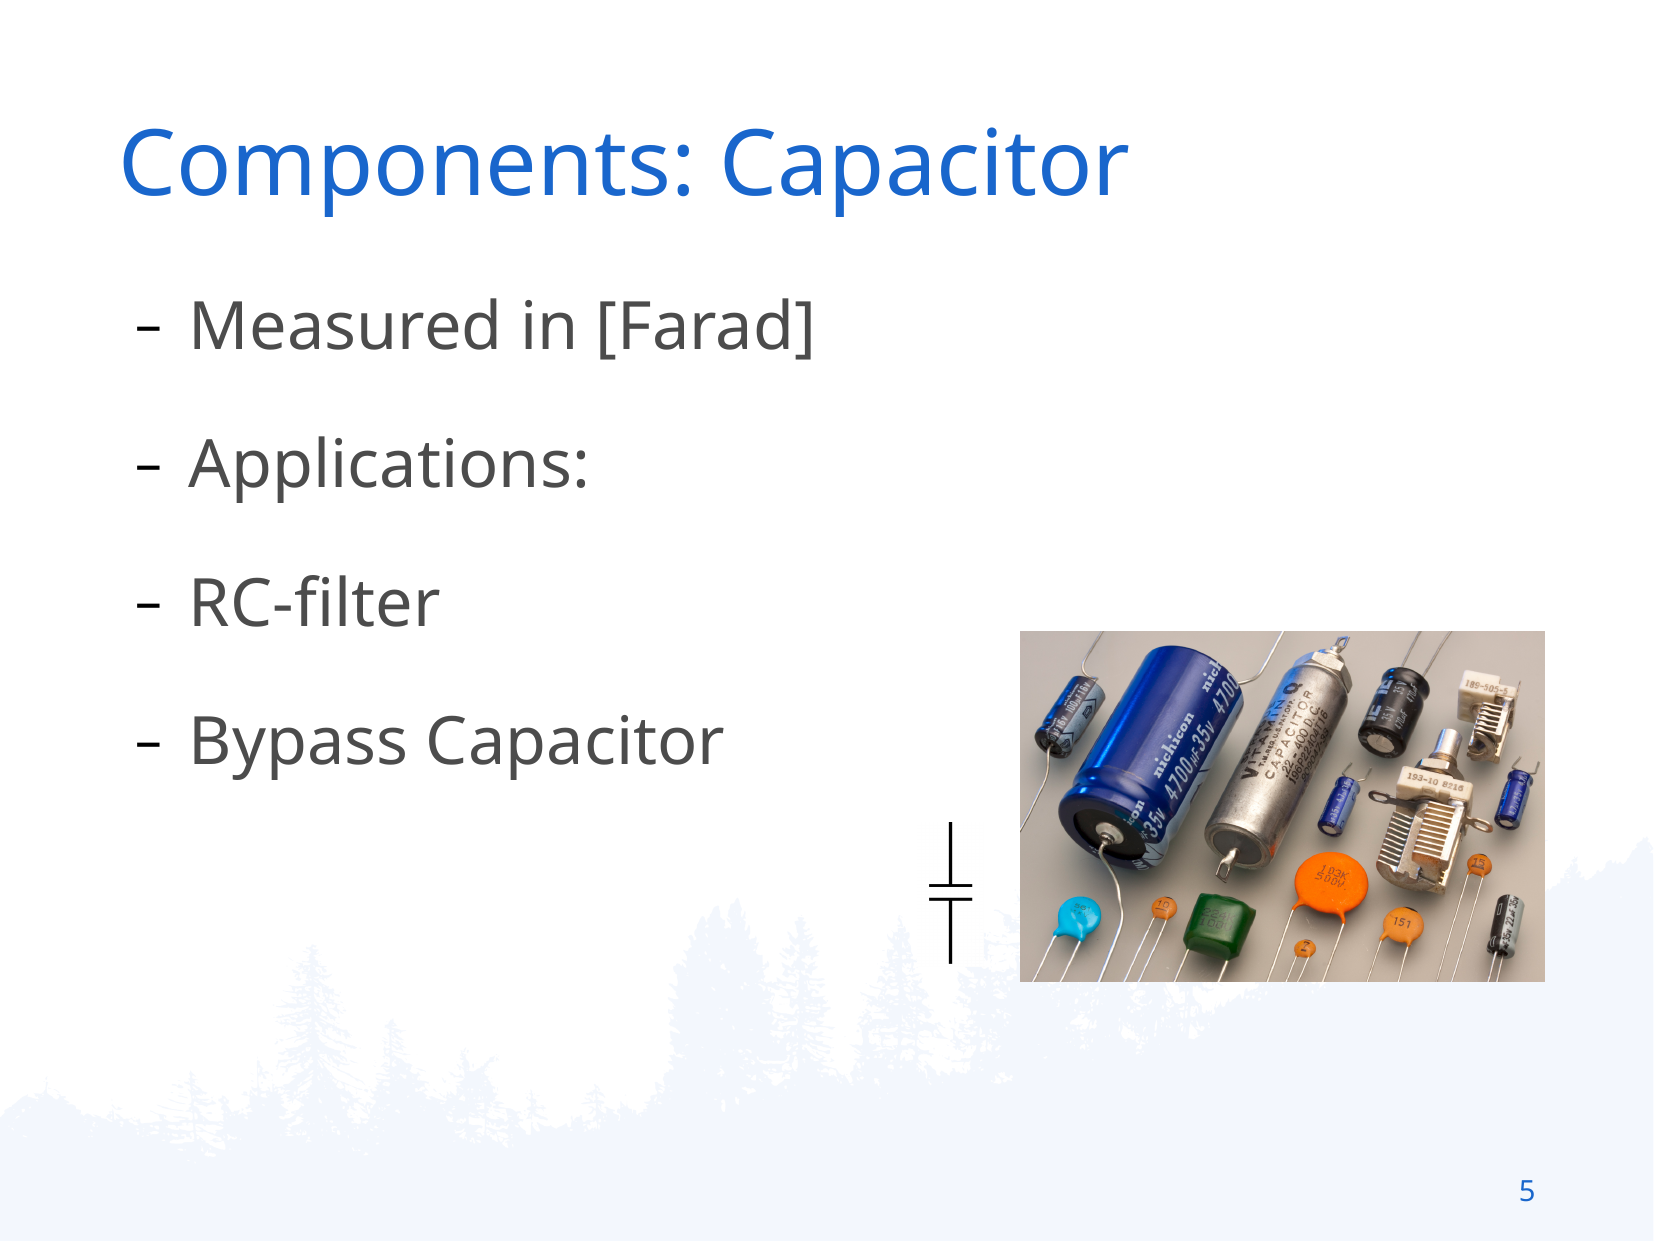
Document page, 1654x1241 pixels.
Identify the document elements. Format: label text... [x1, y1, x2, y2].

list Measured in [Farad] Applications: RC-filter Bypass Capacitor [118, 259, 1536, 980]
picture [917, 822, 984, 967]
title Components: Capacitor [118, 88, 1536, 231]
picture [0, 631, 1654, 1241]
